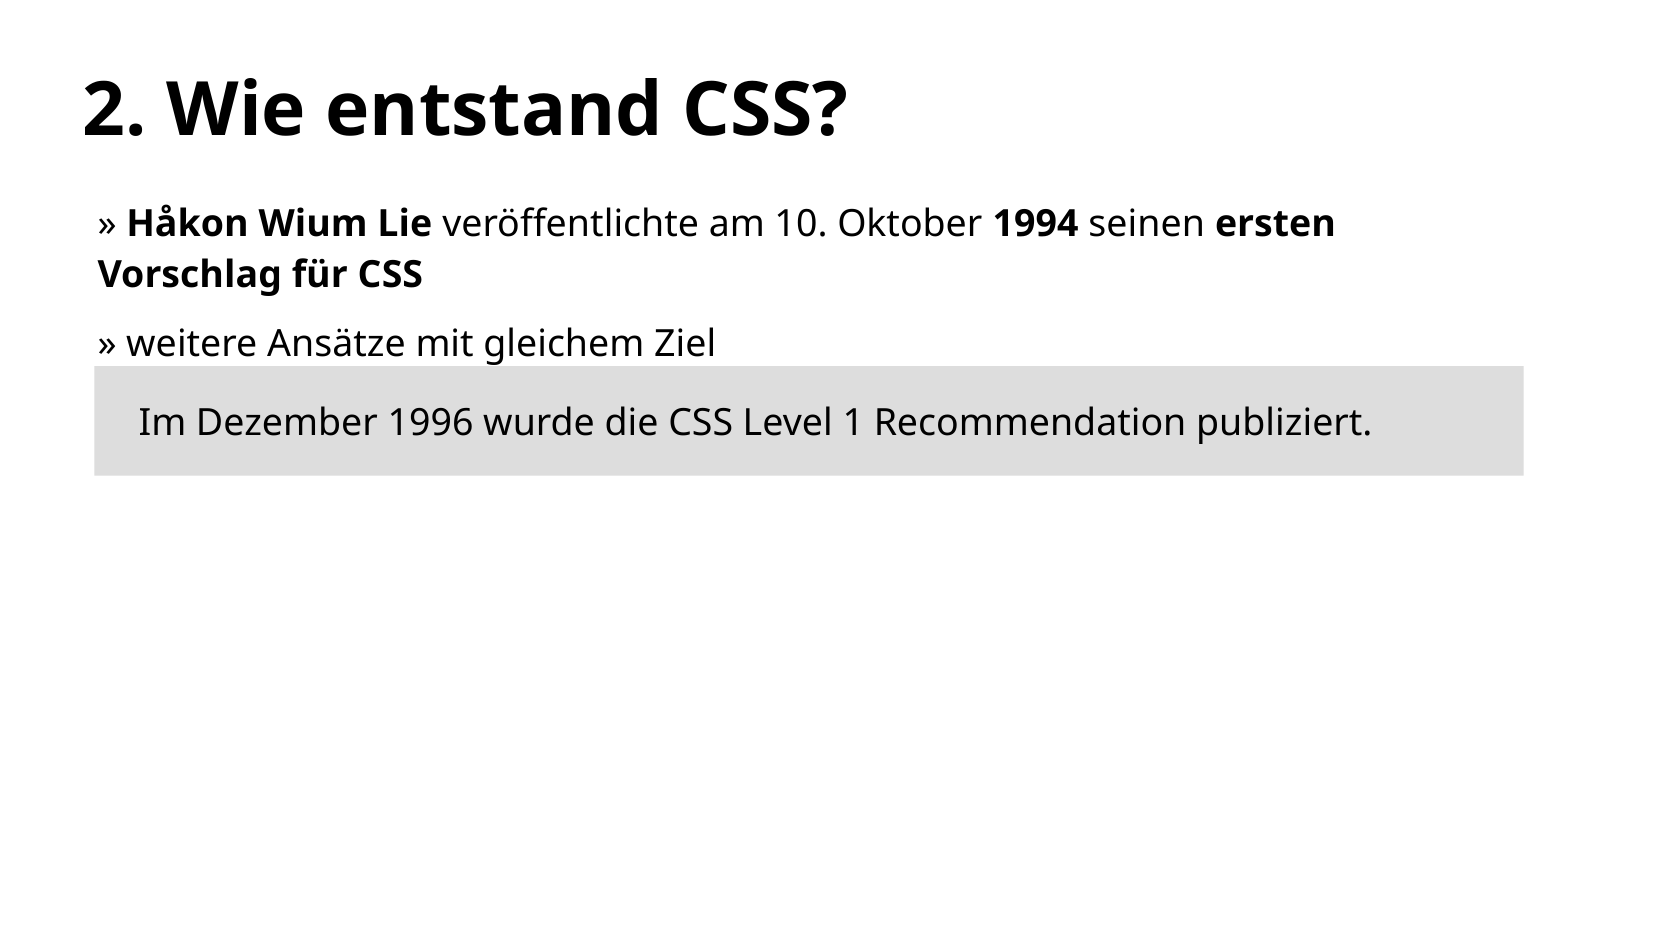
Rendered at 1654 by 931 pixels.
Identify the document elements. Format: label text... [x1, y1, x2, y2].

title 2. Wie entstand CSS? [82, 59, 1571, 154]
text_box Im Dezember 1996 wurde die CSS Level 1 Recommendation publiziert. [94, 366, 1524, 476]
text_box » Håkon Wium Lie veröffentlichte am 10. Oktober 1994 seinen ersten Vorschlag für CSS » weitere Ansätze mit gleichem Ziel [82, 189, 1536, 317]
